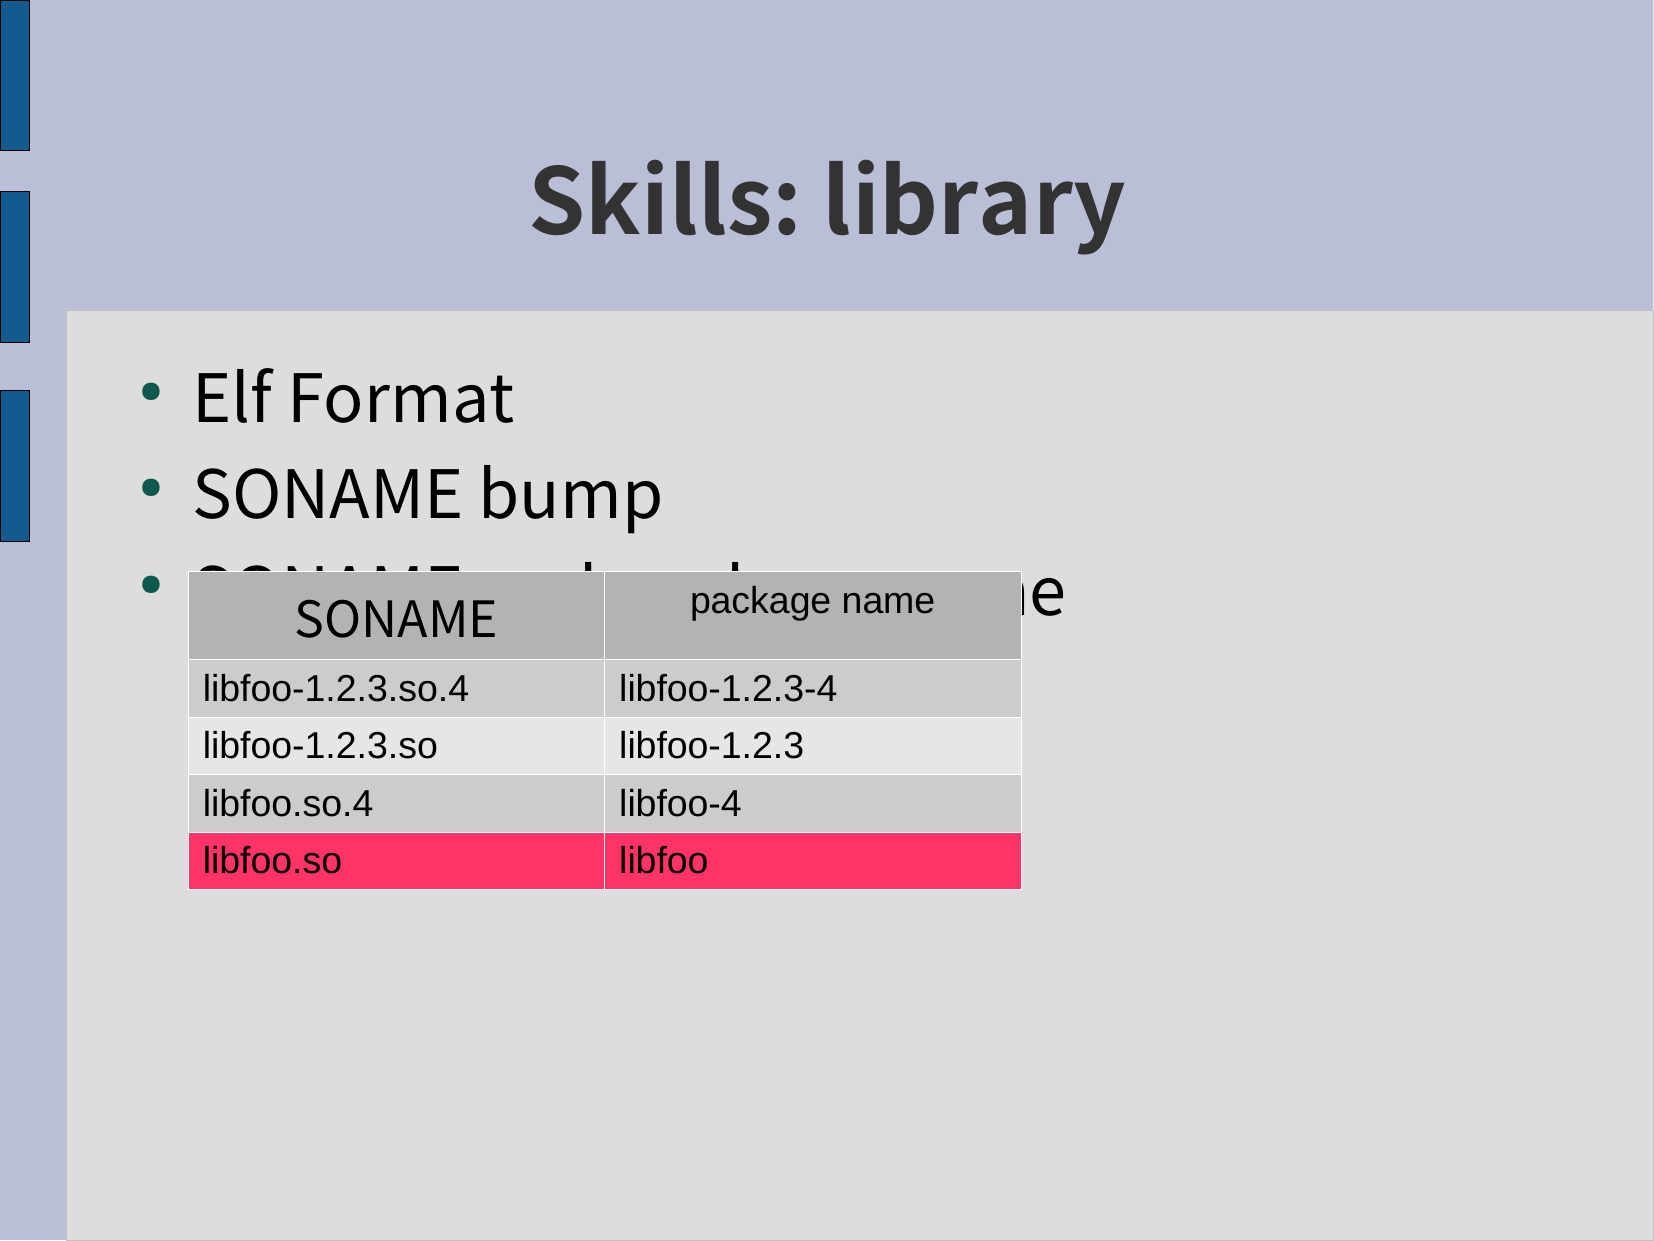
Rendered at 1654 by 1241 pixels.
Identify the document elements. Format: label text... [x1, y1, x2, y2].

table_cell libfoo-4 [605, 775, 1021, 832]
table_header SONAME [189, 572, 604, 659]
table_header package name [605, 572, 1021, 659]
title Skills: library [121, 91, 1534, 299]
table_cell libfoo-1.2.3 [605, 718, 1021, 774]
table_cell libfoo [605, 833, 1021, 889]
table_cell libfoo-1.2.3.so.4 [189, 660, 604, 717]
list Elf Format SONAME bump SONAME and package name [121, 344, 1534, 1164]
table_cell libfoo-1.2.3.so [189, 718, 604, 774]
table_cell libfoo.so [189, 833, 604, 889]
table_cell libfoo-1.2.3-4 [605, 660, 1021, 717]
table_cell libfoo.so.4 [189, 775, 604, 832]
